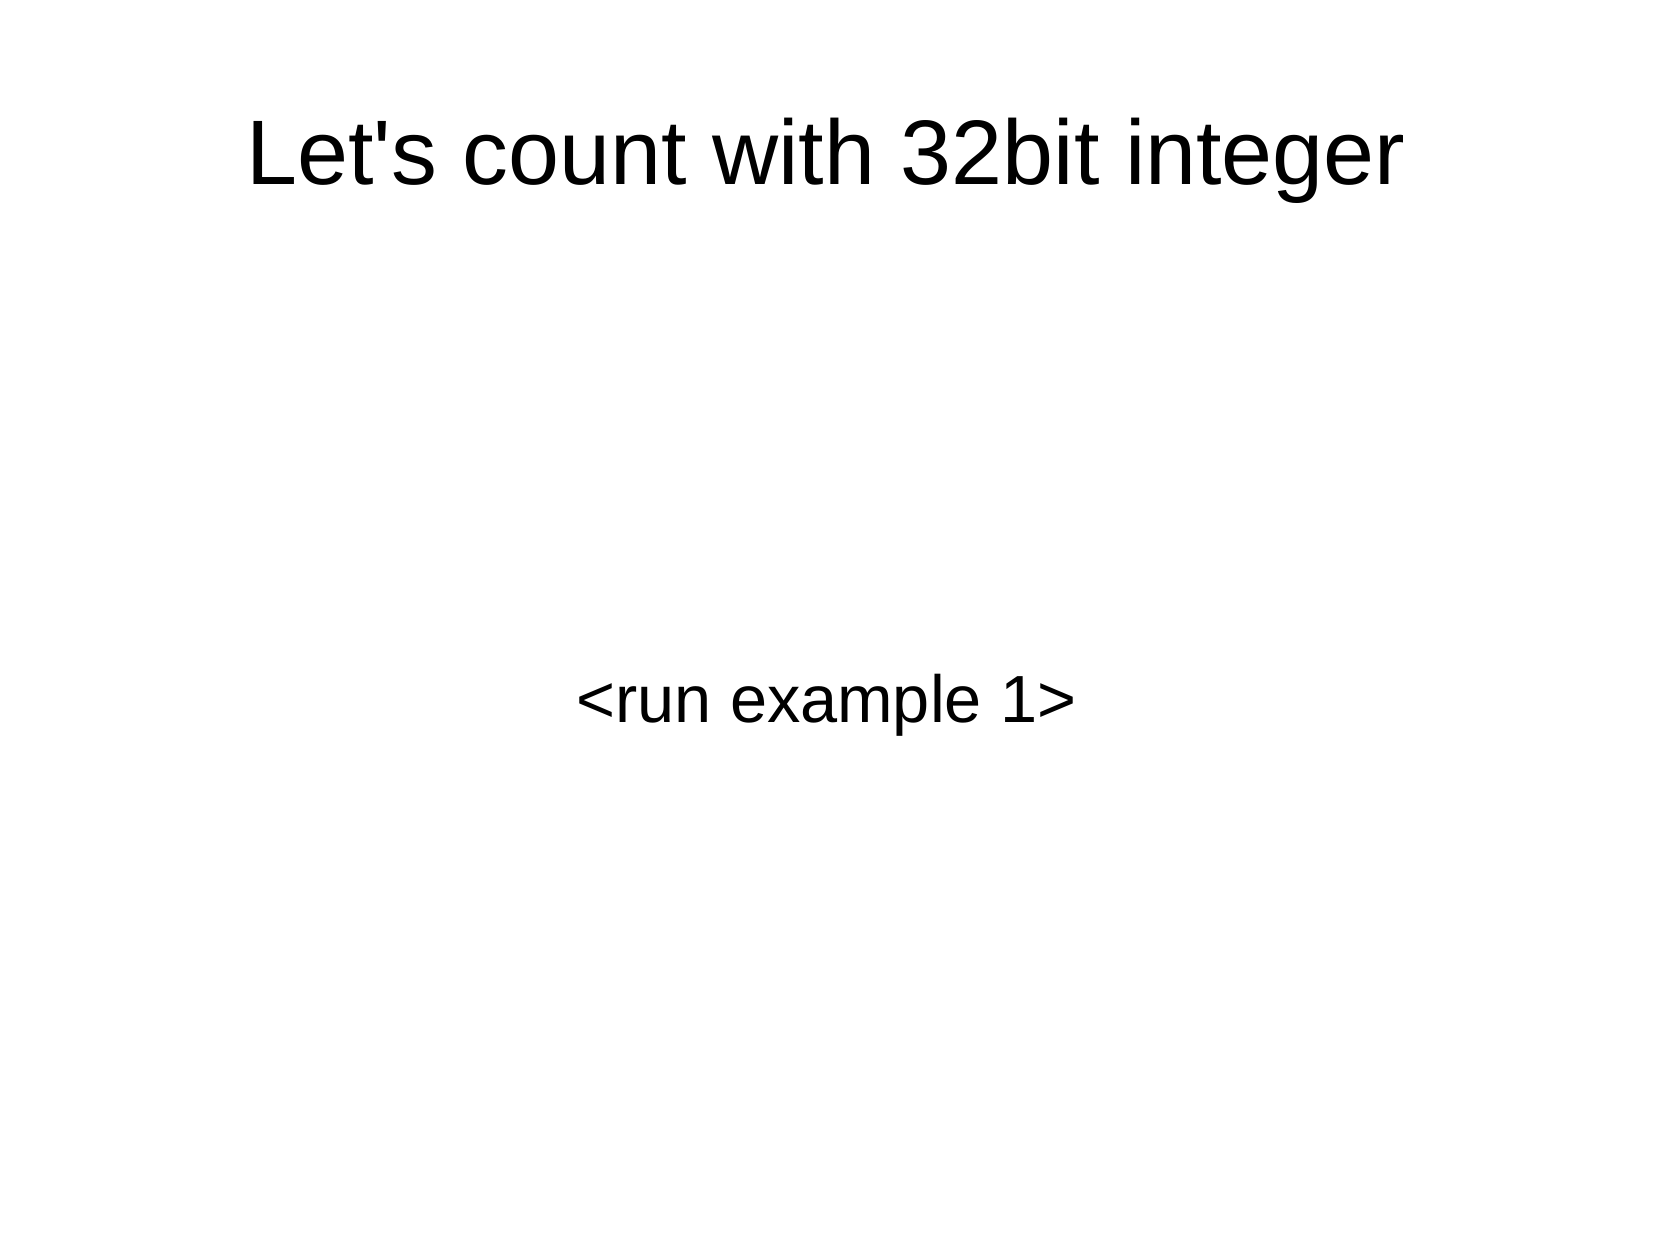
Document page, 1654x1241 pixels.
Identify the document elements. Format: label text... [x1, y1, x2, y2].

subtitle <run example 1> [82, 290, 1571, 1109]
title Let's count with 32bit integer [82, 49, 1571, 257]
